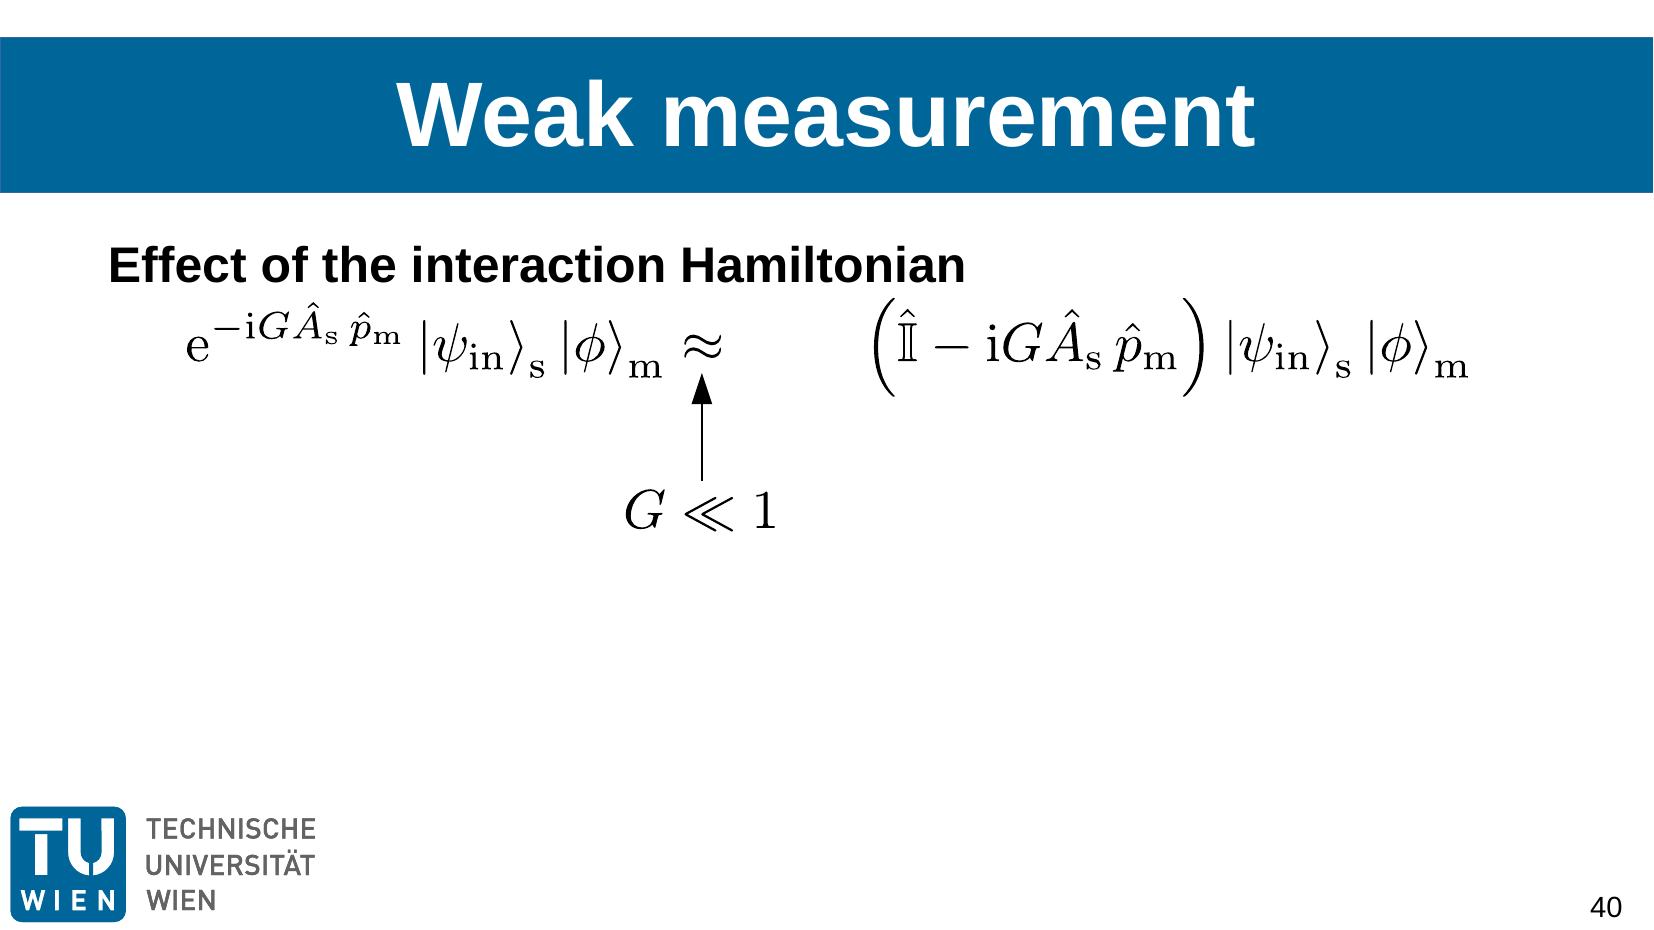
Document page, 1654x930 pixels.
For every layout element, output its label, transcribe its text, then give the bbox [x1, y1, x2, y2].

title Weak measurement [0, 37, 1653, 193]
picture [615, 478, 780, 539]
list Effect of the interaction Hamiltonian [107, 236, 1186, 311]
picture [180, 285, 735, 406]
picture [855, 284, 1485, 405]
